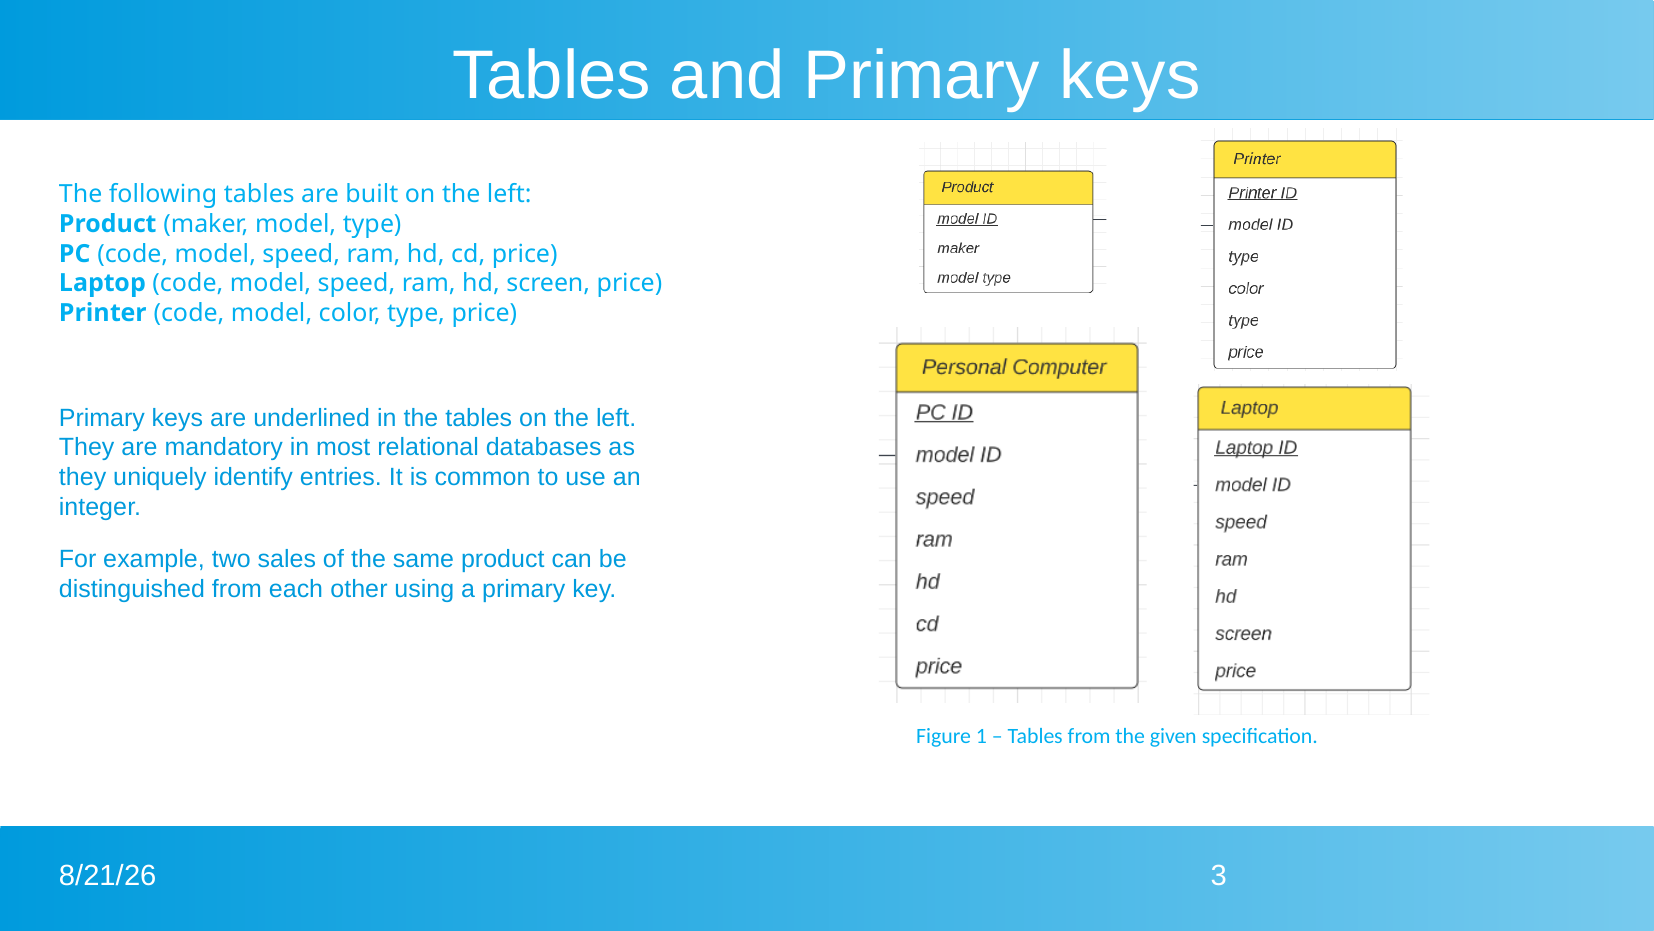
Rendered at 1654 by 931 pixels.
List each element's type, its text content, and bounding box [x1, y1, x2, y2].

picture [878, 327, 1147, 703]
picture [1193, 384, 1430, 715]
list The following tables are built on the left: Product (maker, model, type) PC (code, model, speed, ram, hd, cd, price) Laptop (code, model, speed, ram, hd, screen, price) Printer (code, model, color, type, price) Primary keys are underlined in the tables on the left. They are mandatory in most relational databases as they uniquely identify entries. It is common to use an integer. For example, two sales of the same product can be distinguished from each other using a primary key. [59, 177, 676, 768]
text_box <number> [1210, 856, 1595, 916]
picture [919, 142, 1107, 293]
text_box Figure 1 – Tables from the given specification. [901, 714, 1416, 757]
text_box 3/8/23 [59, 856, 443, 916]
picture [1200, 128, 1403, 371]
title Tables and Primary keys [59, 29, 1595, 108]
